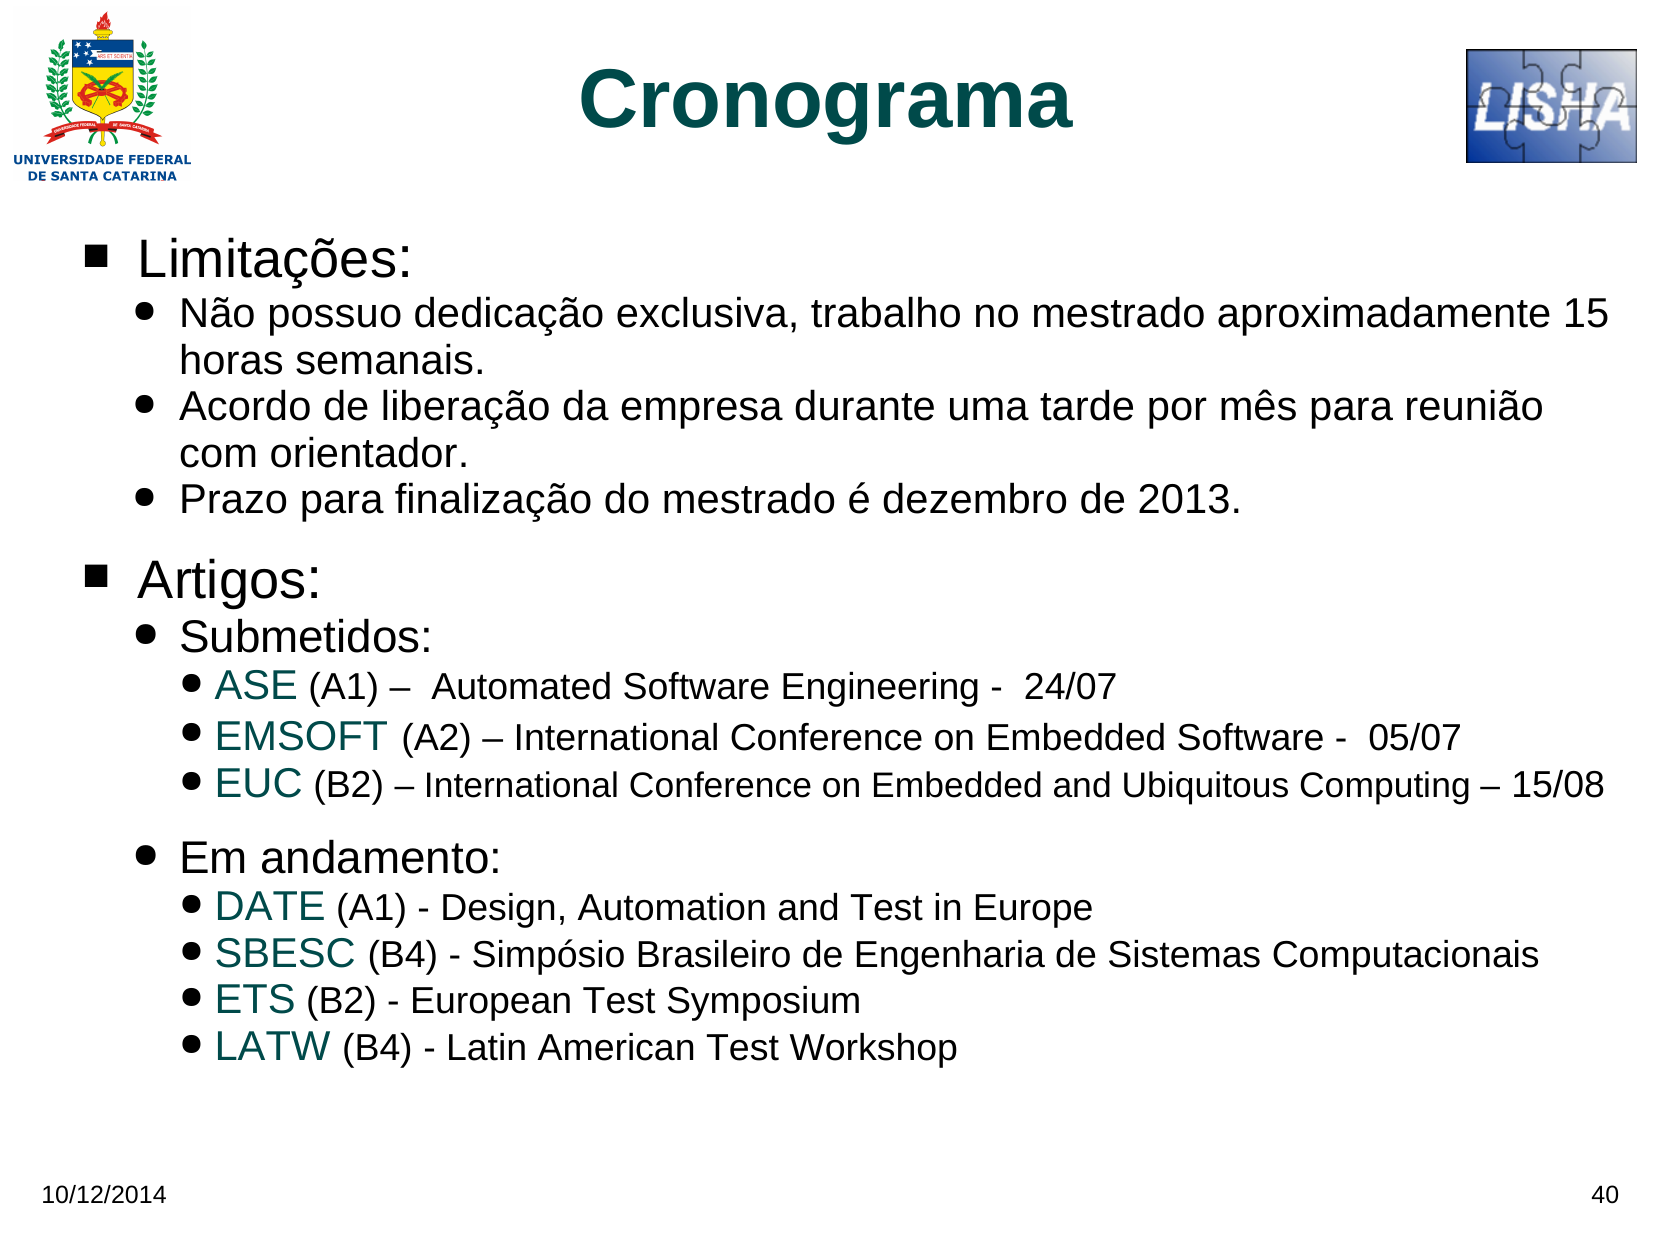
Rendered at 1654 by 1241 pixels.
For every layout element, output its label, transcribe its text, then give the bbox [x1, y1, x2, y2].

list Limitações: Não possuo dedicação exclusiva, trabalho no mestrado aproximadamente 15 horas semanais. Acordo de liberação da empresa durante uma tarde por mês para reunião com orientador. Prazo para finalização do mestrado é dezembro de 2013. Artigos: Submetidos: ASE (A1) – Automated Software Engineering - 24/07 EMSOFT (A2) – International Conference on Embedded Software - 05/07 EUC (B2) – International Conference on Embedded and Ubiquitous Computing – 15/08 Em andamento: DATE (A1) - Design, Automation and Test in Europe SBESC (B4) - Simpósio Brasileiro de Engenharia de Sistemas Computacionais ETS (B2) - European Test Symposium LATW (B4) - Latin American Test Workshop [37, 225, 1613, 1169]
title Cronograma [190, 27, 1461, 184]
picture [1466, 49, 1637, 163]
picture [13, 6, 191, 181]
